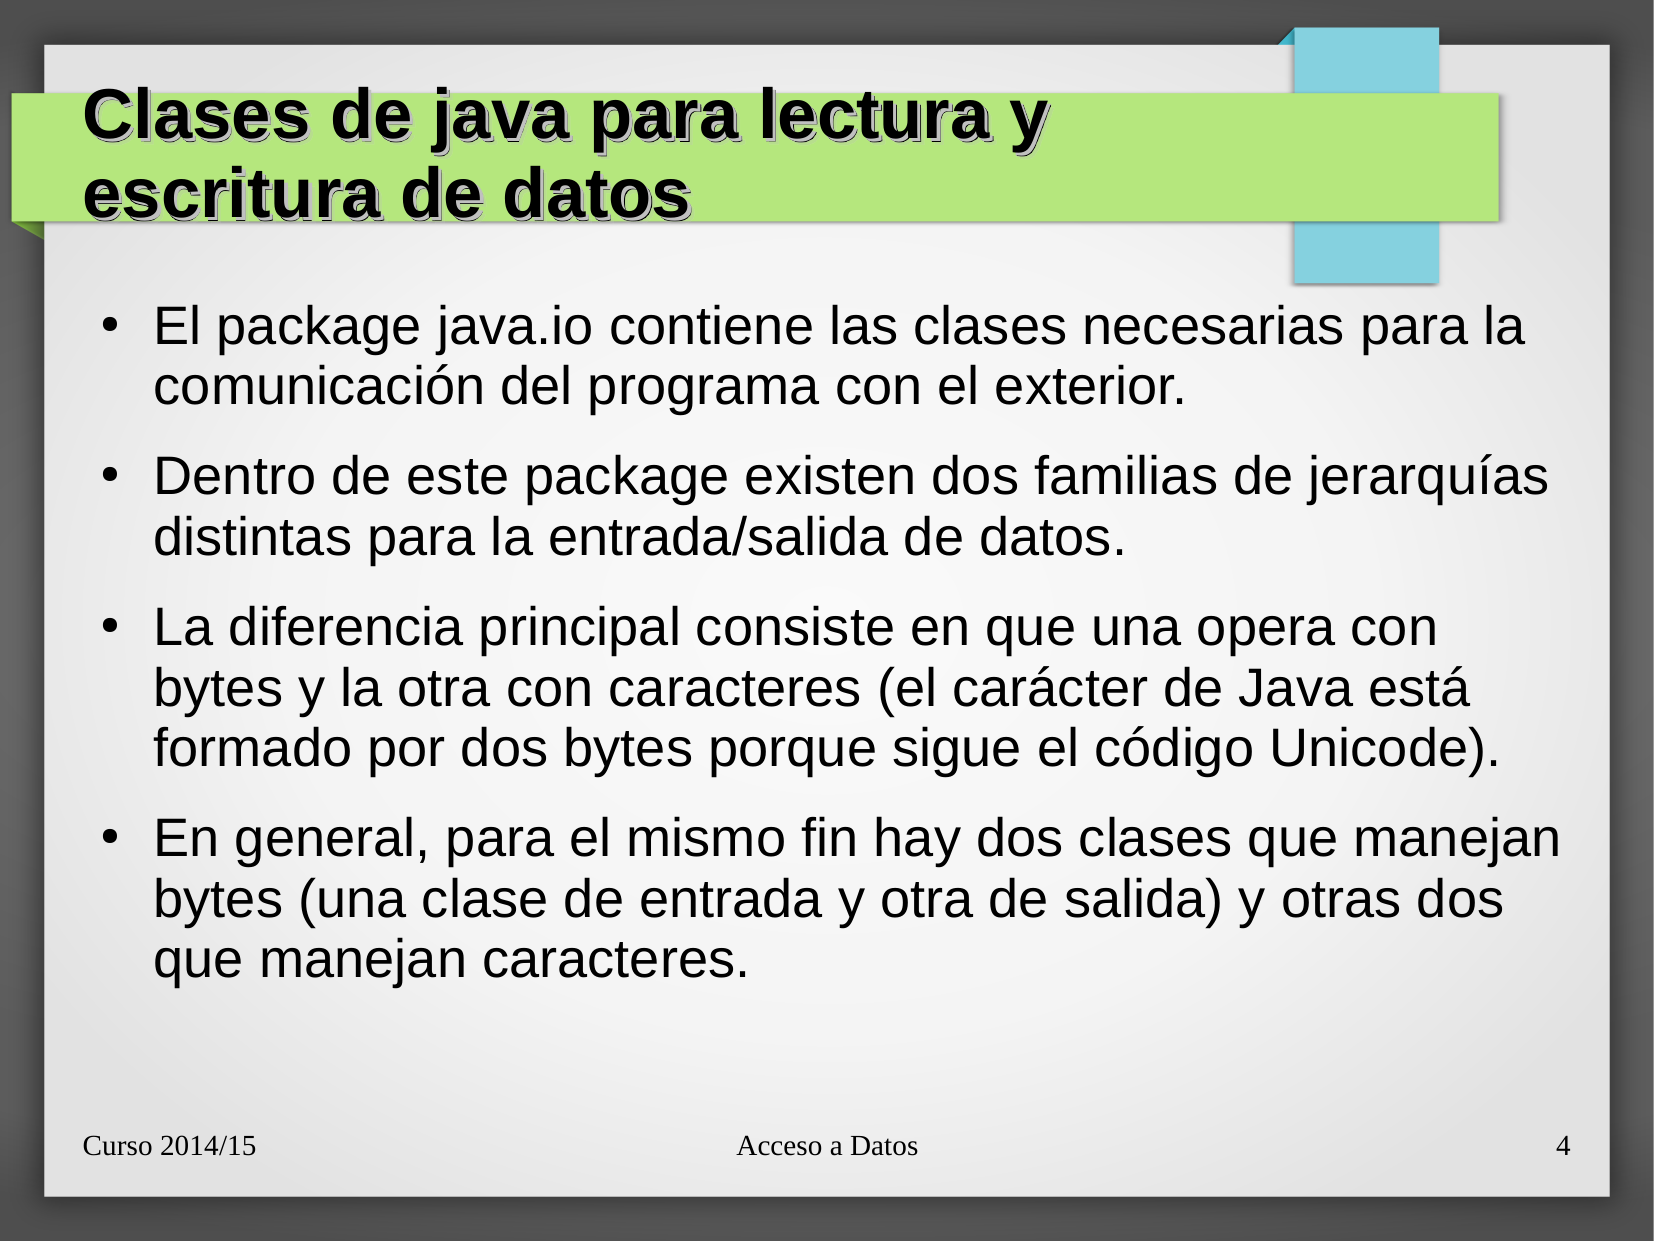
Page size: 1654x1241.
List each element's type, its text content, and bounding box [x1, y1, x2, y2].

picture [0, 0, 1654, 1241]
title Clases de java para lectura y escritura de datos [82, 74, 1264, 233]
list El package java.io contiene las clases necesarias para la comunicación del programa con el exterior. Dentro de este package existen dos familias de jerarquías distintas para la entrada/salida de datos. La diferencia principal consiste en que una opera con bytes y la otra con caracteres (el carácter de Java está formado por dos bytes porque sigue el código Unicode). En general, para el mismo fin hay dos clases que manejan bytes (una clase de entrada y otra de salida) y otras dos que manejan caracteres. [82, 295, 1571, 1015]
